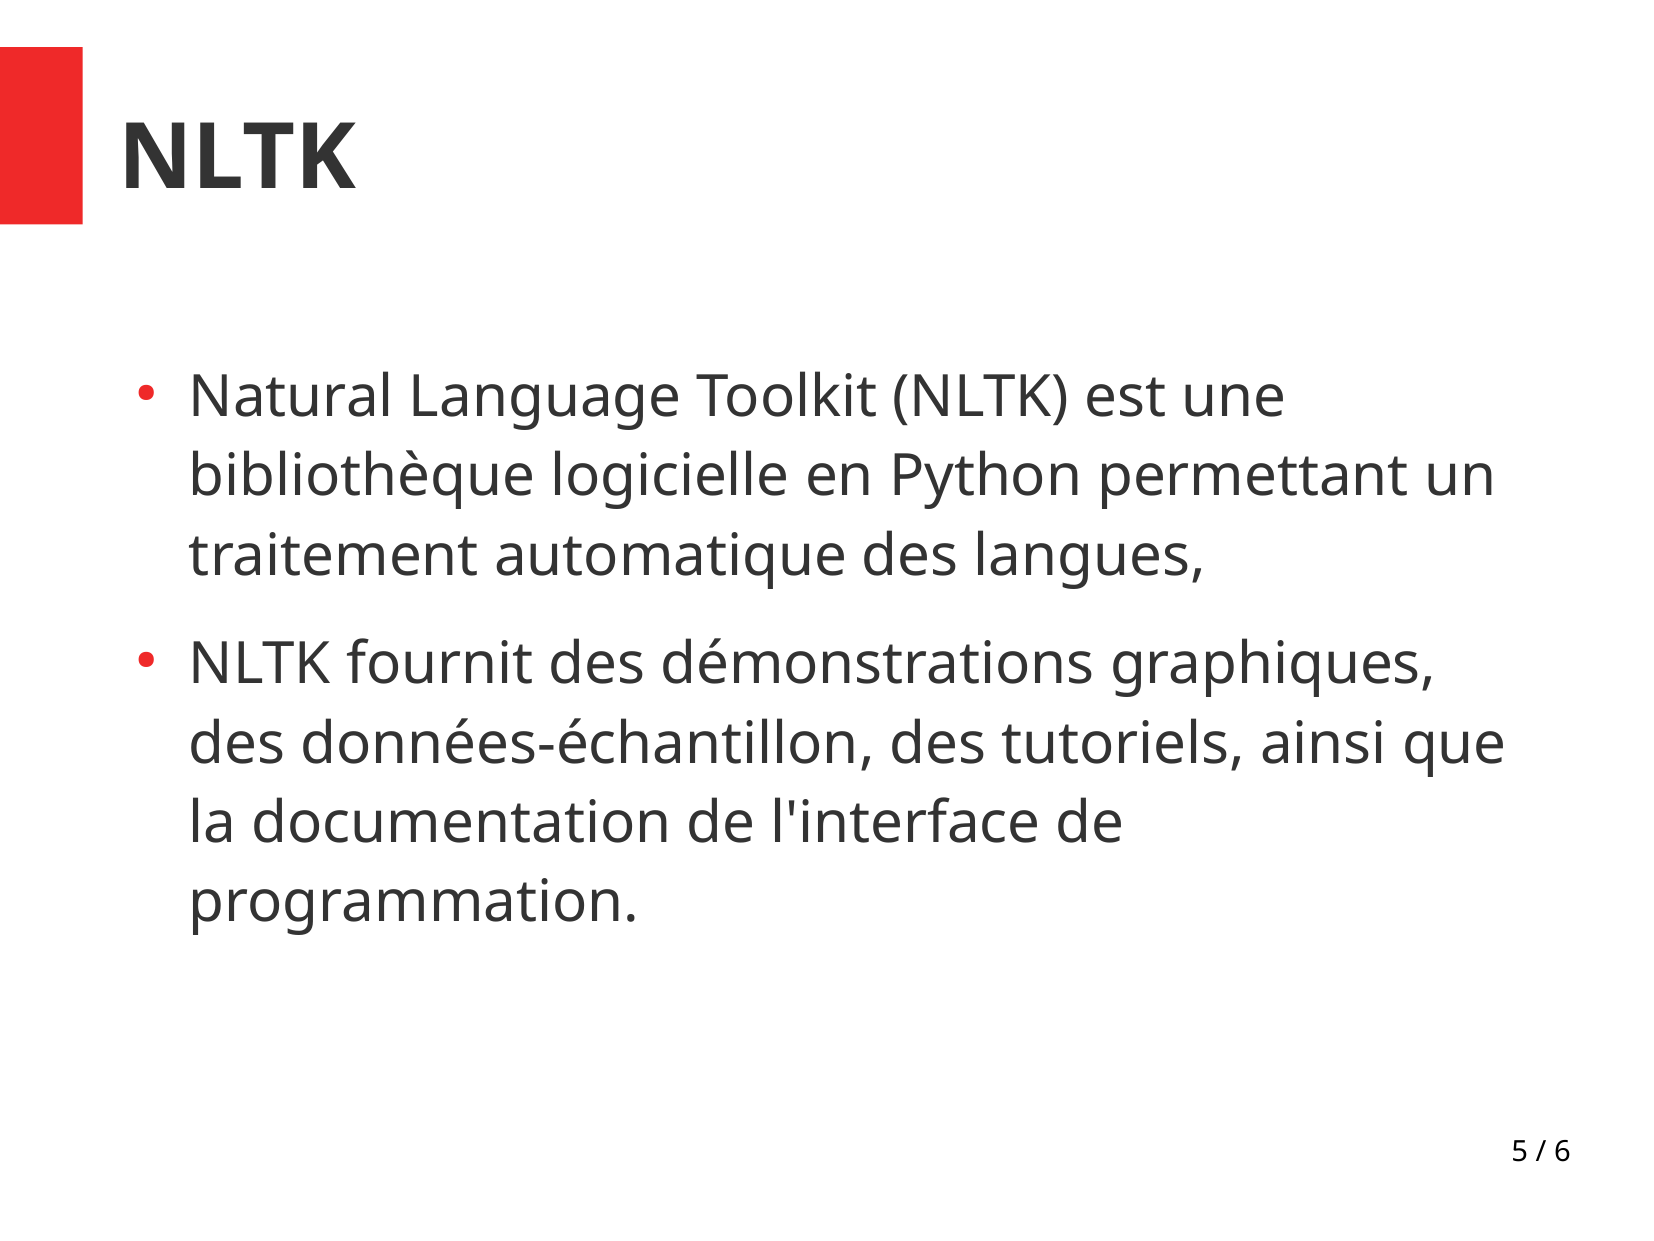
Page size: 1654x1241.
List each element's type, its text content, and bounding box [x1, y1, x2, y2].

title NLTK [118, 49, 1571, 257]
list Natural Language Toolkit (NLTK) est une bibliothèque logicielle en Python permettant un traitement automatique des langues, NLTK fournit des démonstrations graphiques, des données-échantillon, des tutoriels, ainsi que la documentation de l'interface de programmation. [118, 354, 1536, 1074]
